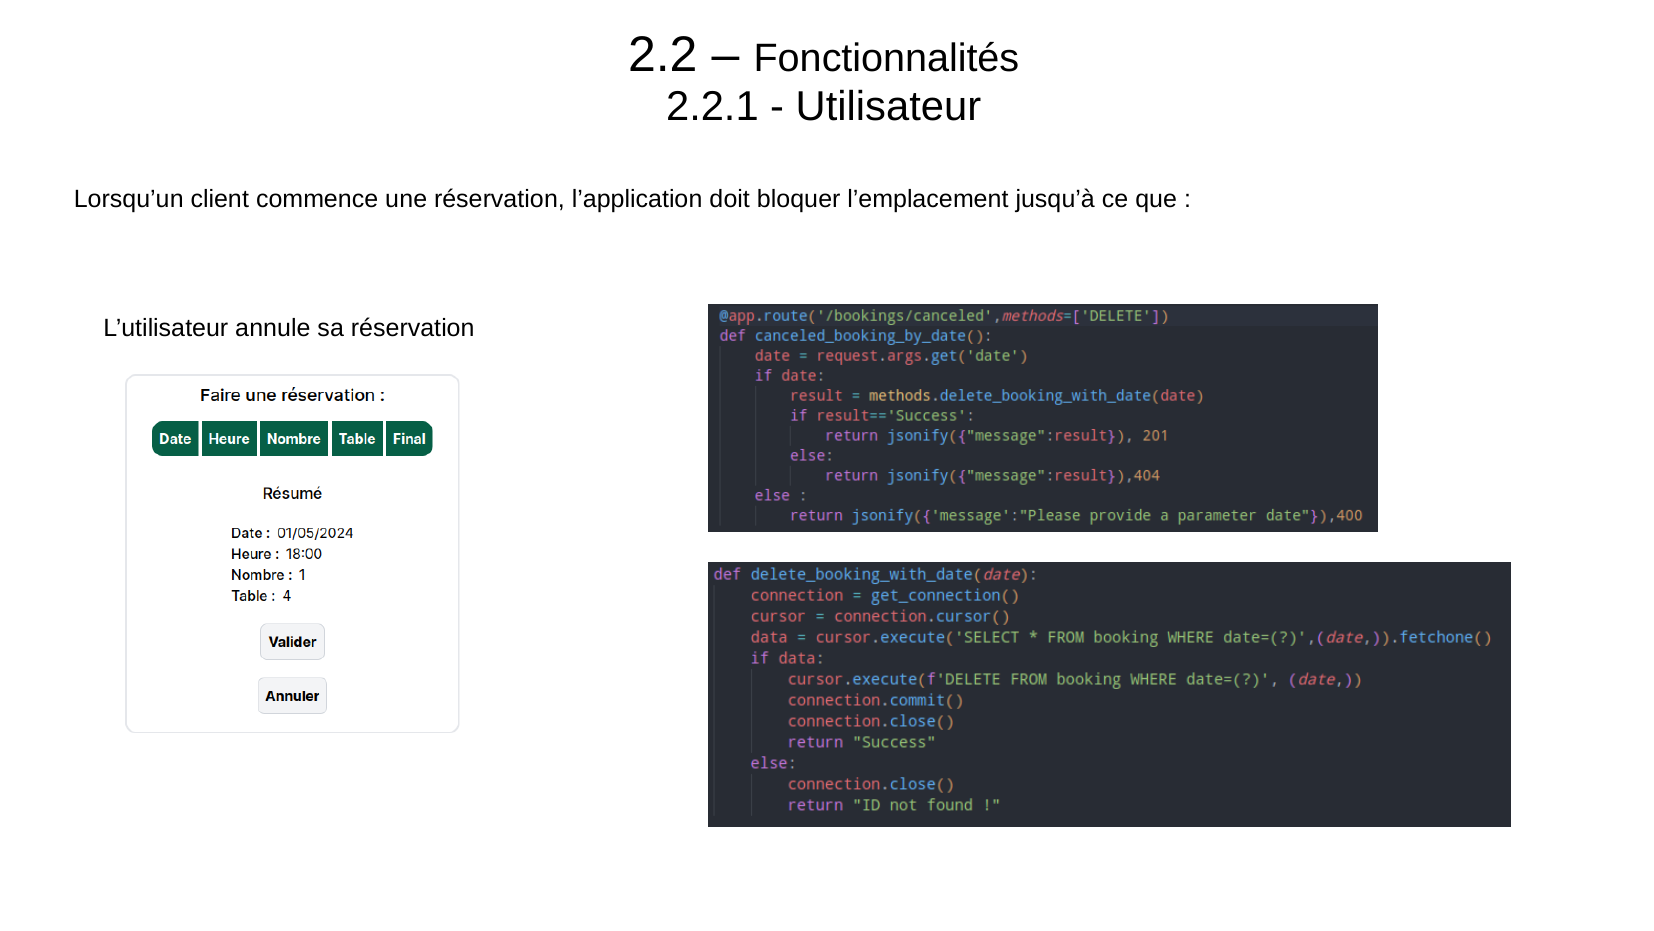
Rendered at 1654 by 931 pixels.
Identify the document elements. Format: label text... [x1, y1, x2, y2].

picture [708, 304, 1378, 532]
text_box L’utilisateur annule sa réservation [88, 306, 502, 350]
picture [708, 562, 1511, 827]
title 2.2 – Fonctionnalités 2.2.1 - Utilisateur [0, 0, 1654, 156]
picture [118, 365, 473, 739]
text_box Lorsqu’un client commence une réservation, l’application doit bloquer l’emplacement jusqu’à ce que : [59, 177, 1565, 220]
